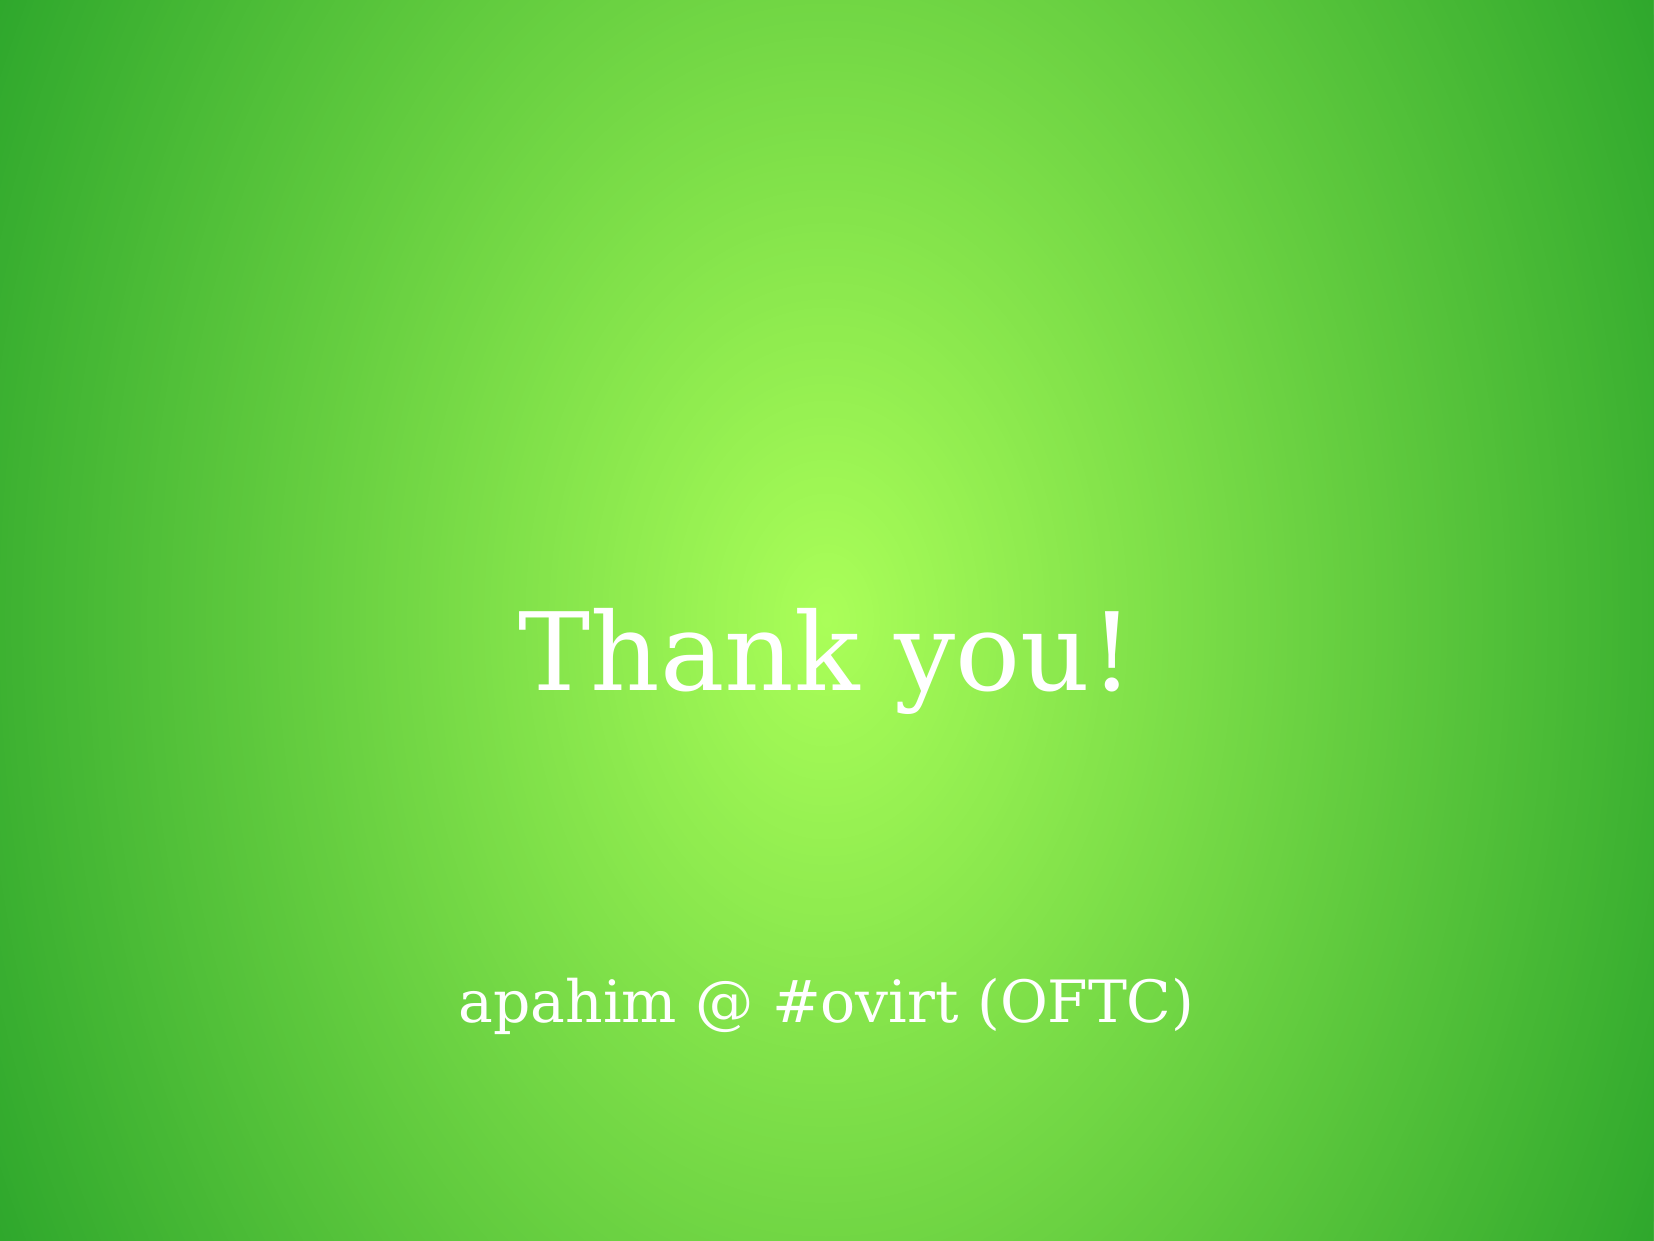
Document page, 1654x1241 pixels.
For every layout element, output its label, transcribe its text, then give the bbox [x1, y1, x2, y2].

subtitle Thank you! apahim @ #ovirt (OFTC) [82, 153, 1571, 1103]
